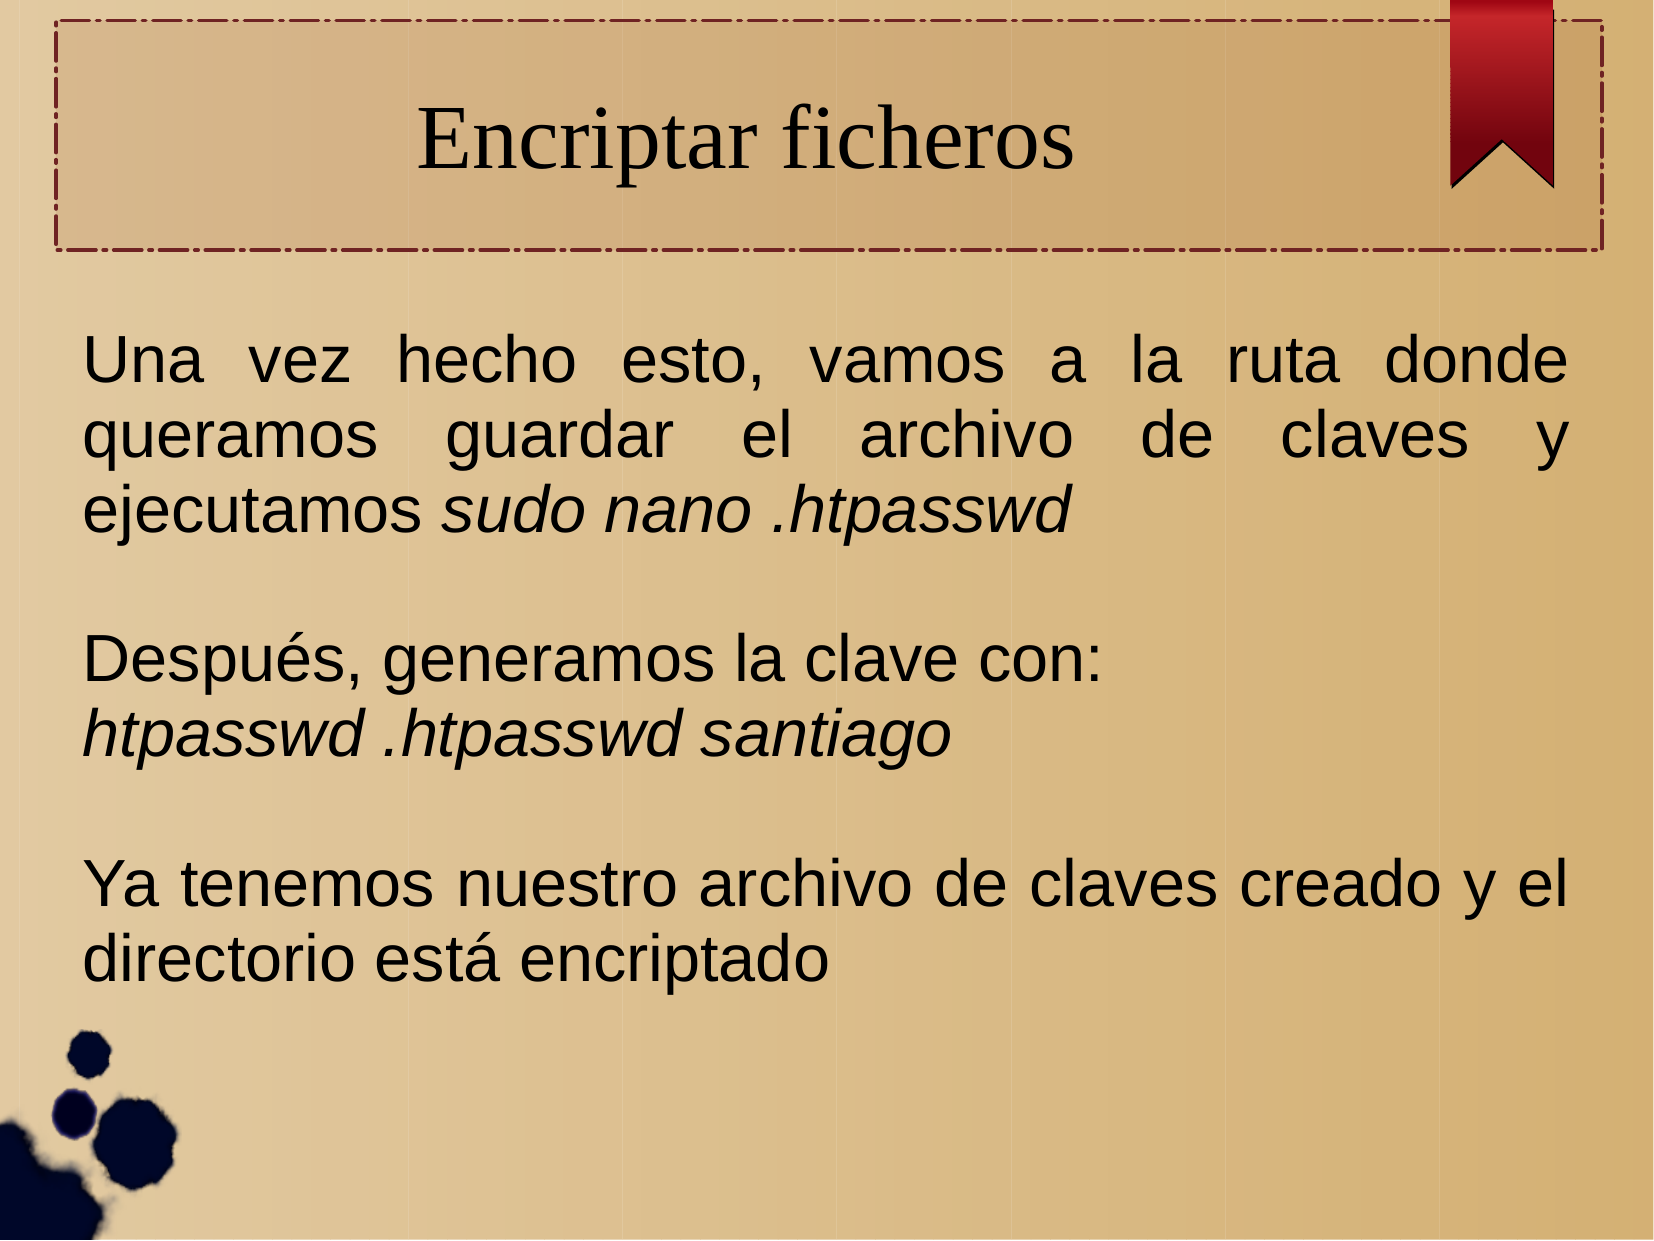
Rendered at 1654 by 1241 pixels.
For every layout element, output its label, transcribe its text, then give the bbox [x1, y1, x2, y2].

title Encriptar ficheros [82, 47, 1412, 229]
subtitle Una vez hecho esto, vamos a la ruta donde queramos guardar el archivo de claves y ejecutamos sudo nano .htpasswd Después, generamos la clave con: htpasswd .htpasswd santiago Ya tenemos nuestro archivo de claves creado y el directorio está encriptado [82, 299, 1571, 1019]
